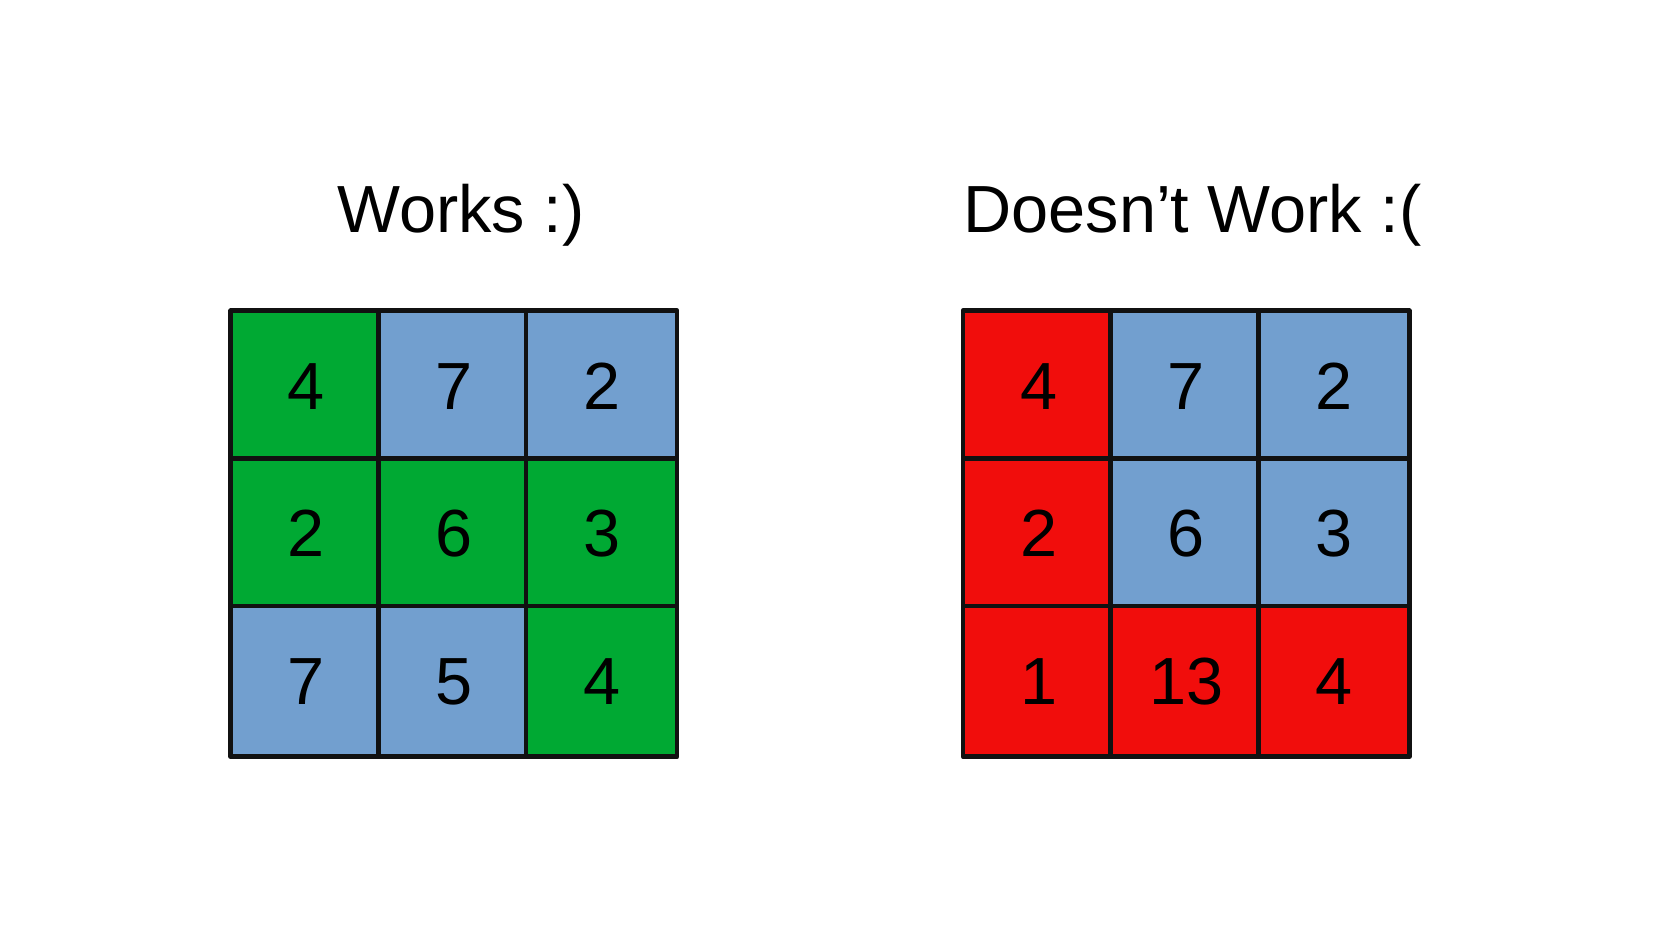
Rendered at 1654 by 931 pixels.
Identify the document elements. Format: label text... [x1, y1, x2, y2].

text_box 6 [378, 458, 526, 606]
text_box 4 [230, 310, 378, 458]
text_box 7 [378, 310, 526, 458]
text_box 6 [1110, 458, 1258, 606]
text_box 2 [526, 310, 678, 458]
text_box 5 [378, 606, 526, 757]
text_box 2 [963, 458, 1110, 606]
text_box 7 [1110, 310, 1258, 458]
text_box Works :) [322, 165, 600, 255]
text_box 3 [1258, 458, 1410, 606]
text_box 4 [963, 310, 1110, 458]
text_box 4 [526, 606, 678, 757]
text_box Doesn’t Work :( [948, 165, 1437, 255]
text_box 13 [1110, 606, 1258, 757]
text_box 4 [1258, 606, 1410, 757]
text_box 7 [230, 606, 378, 757]
text_box 2 [230, 458, 378, 606]
text_box 2 [1258, 310, 1410, 458]
text_box 3 [526, 458, 678, 606]
text_box 1 [963, 606, 1110, 757]
